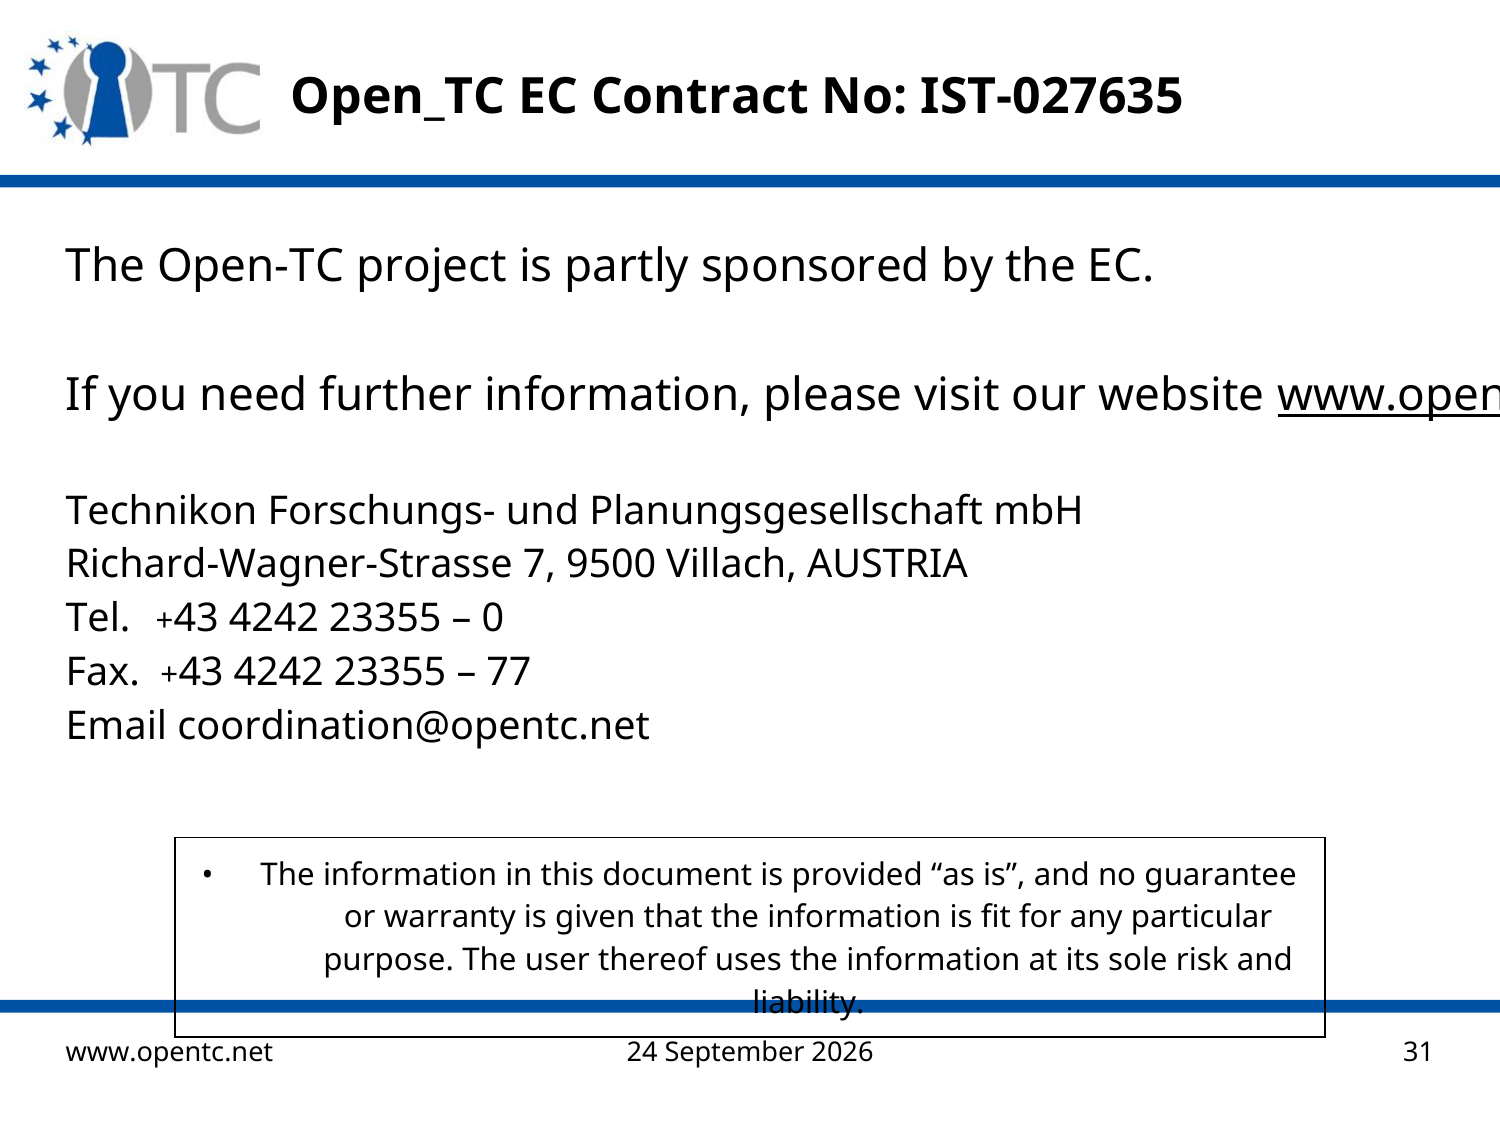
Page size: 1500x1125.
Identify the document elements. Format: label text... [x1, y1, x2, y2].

list The information in this document is provided “as is”, and no guarantee or warranty is given that the information is fit for any particular purpose. The user thereof uses the information at its sole risk and liability. [174, 933, 1326, 983]
picture [24, 30, 263, 150]
title Open_TC EC Contract No: IST-027635 [275, 0, 1450, 188]
text_box The Open-TC project is partly sponsored by the EC. If you need further information, please visit our website www.opentc.net or contact the coordinator: Technikon Forschungs- und Planungsgesellschaft mbH Richard-Wagner-Strasse 7, 9500 Villach, AUSTRIA Tel. +43 4242 23355 – 0 Fax. +43 4242 23355 – 77 Email coordination@opentc.net [50, 224, 1500, 933]
